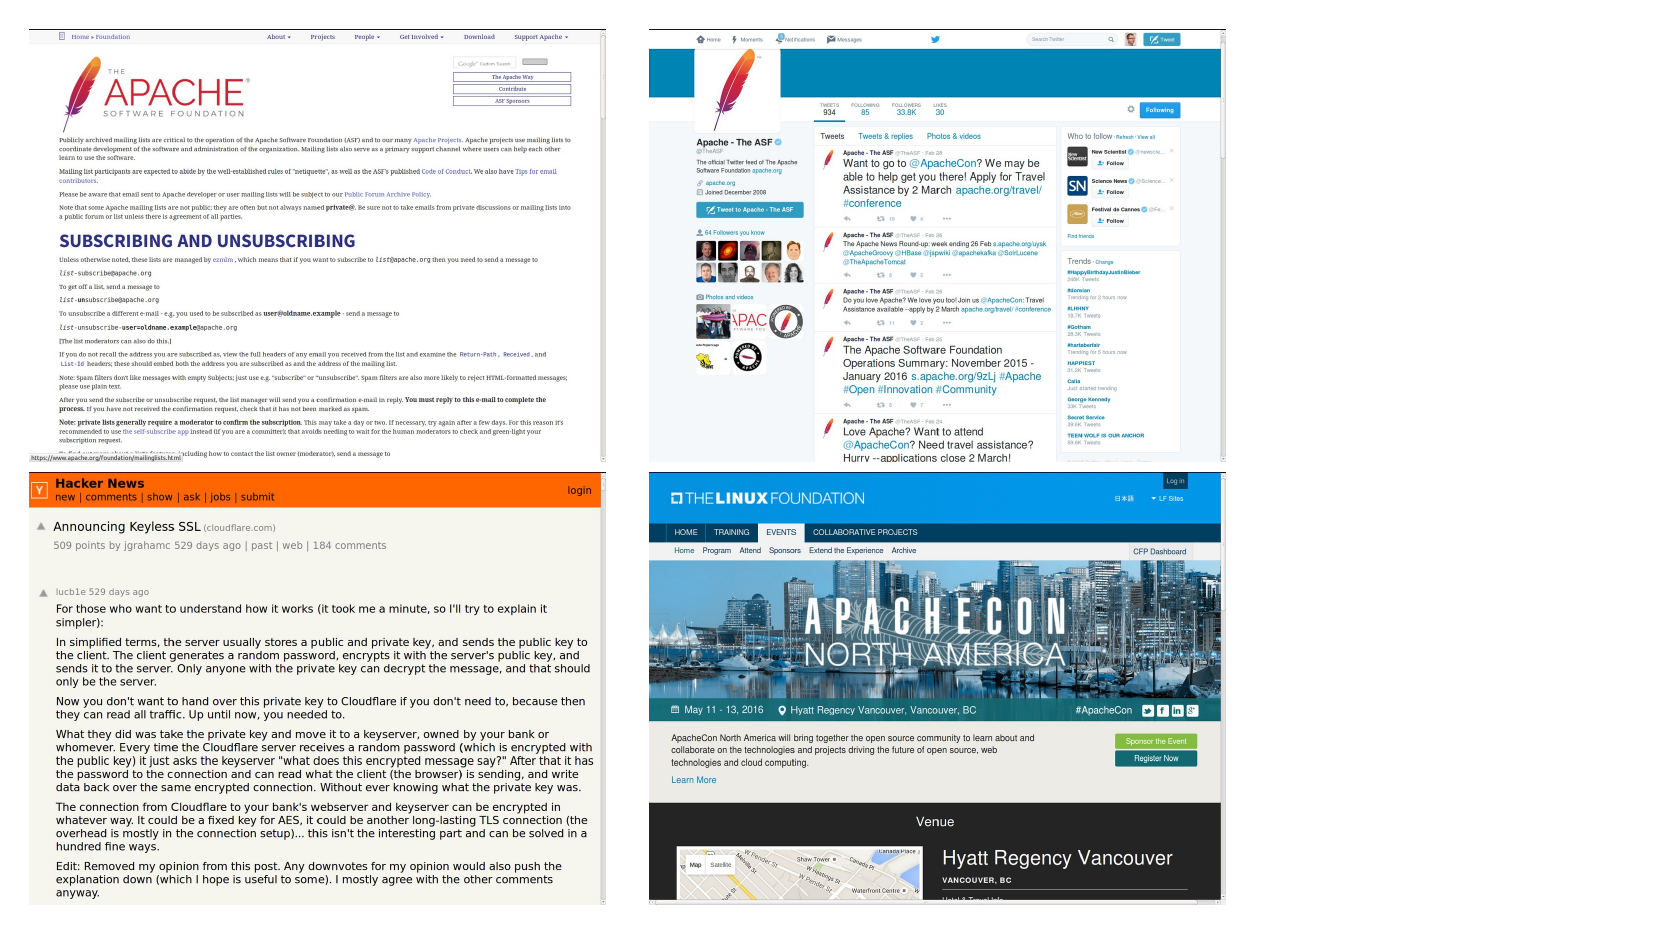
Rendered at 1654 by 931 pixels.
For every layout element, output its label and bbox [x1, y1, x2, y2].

picture [675, 529, 698, 539]
picture [29, 472, 606, 905]
picture [649, 29, 1226, 462]
picture [649, 472, 1226, 905]
picture [29, 29, 606, 462]
